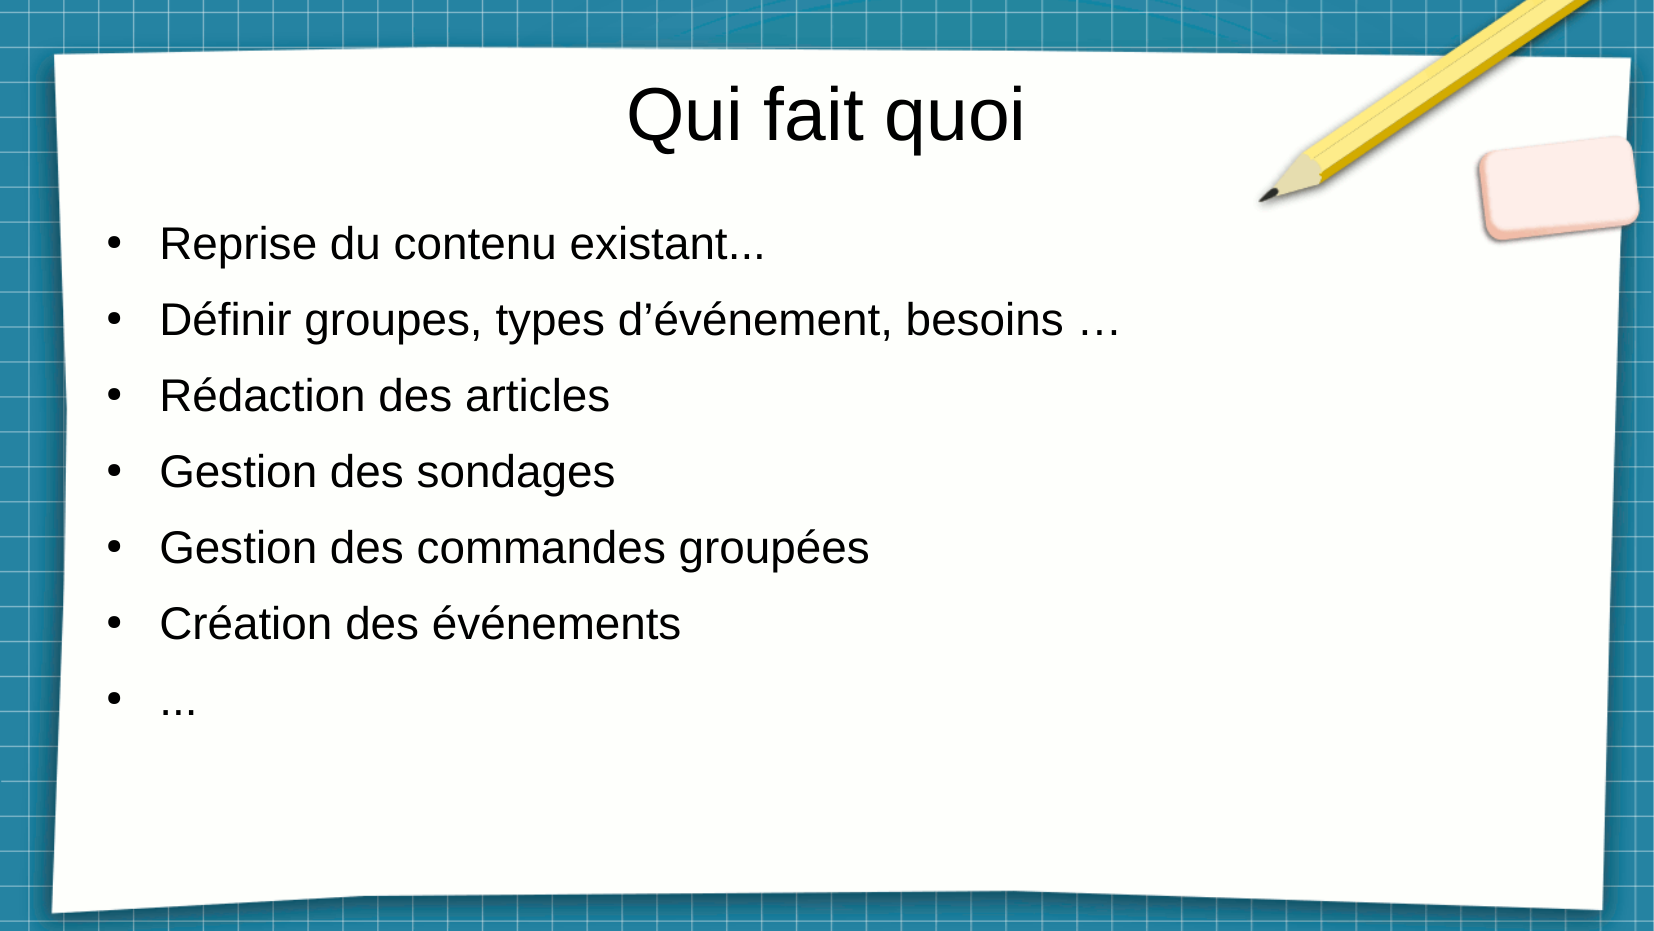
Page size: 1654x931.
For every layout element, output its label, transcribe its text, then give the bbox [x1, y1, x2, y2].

title Qui fait quoi [82, 37, 1571, 193]
picture [0, 0, 1654, 931]
list Reprise du contenu existant... Définir groupes, types d’événement, besoins … Rédaction des articles Gestion des sondages Gestion des commandes groupées Création des événements ... [88, 217, 1577, 758]
